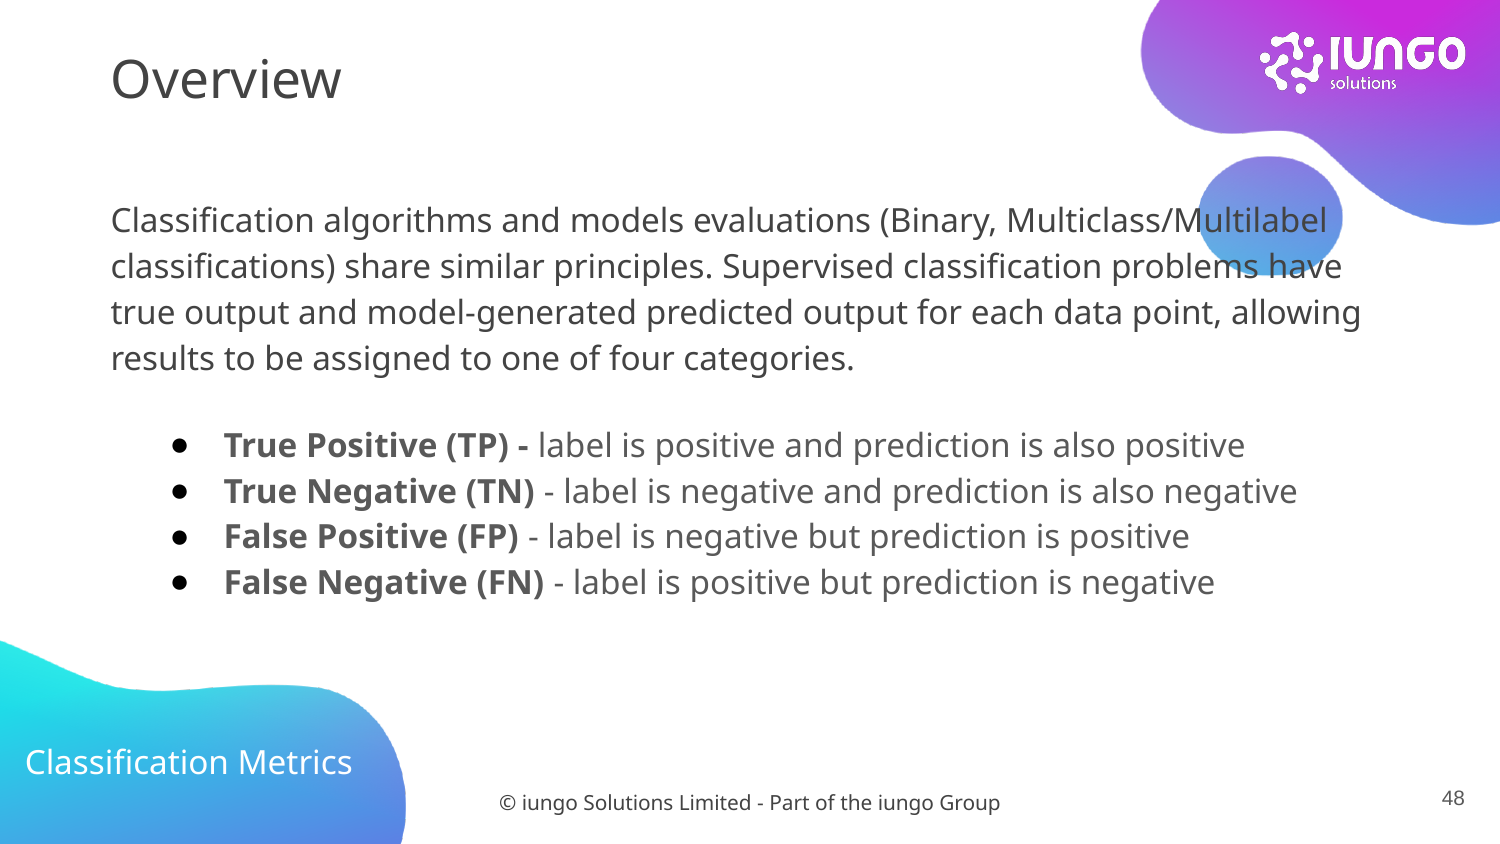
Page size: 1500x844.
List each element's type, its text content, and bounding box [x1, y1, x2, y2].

slide_number <number> [1389, 764, 1480, 830]
list Classification algorithms and models evaluations (Binary, Multiclass/Multilabel classifications) share similar principles. Supervised classification problems have true output and model-generated predicted output for each data point, allowing results to be assigned to one of four categories. [95, 178, 1390, 404]
picture [0, 0, 1500, 844]
title Overview [95, 30, 924, 125]
subtitle Classification Metrics [9, 719, 411, 844]
text_box True Positive (TP) - label is positive and prediction is also positive True Negative (TN) - label is negative and prediction is also negative False Positive (FP) - label is negative but prediction is positive False Negative (FN) - label is positive but prediction is negative [133, 402, 1334, 644]
